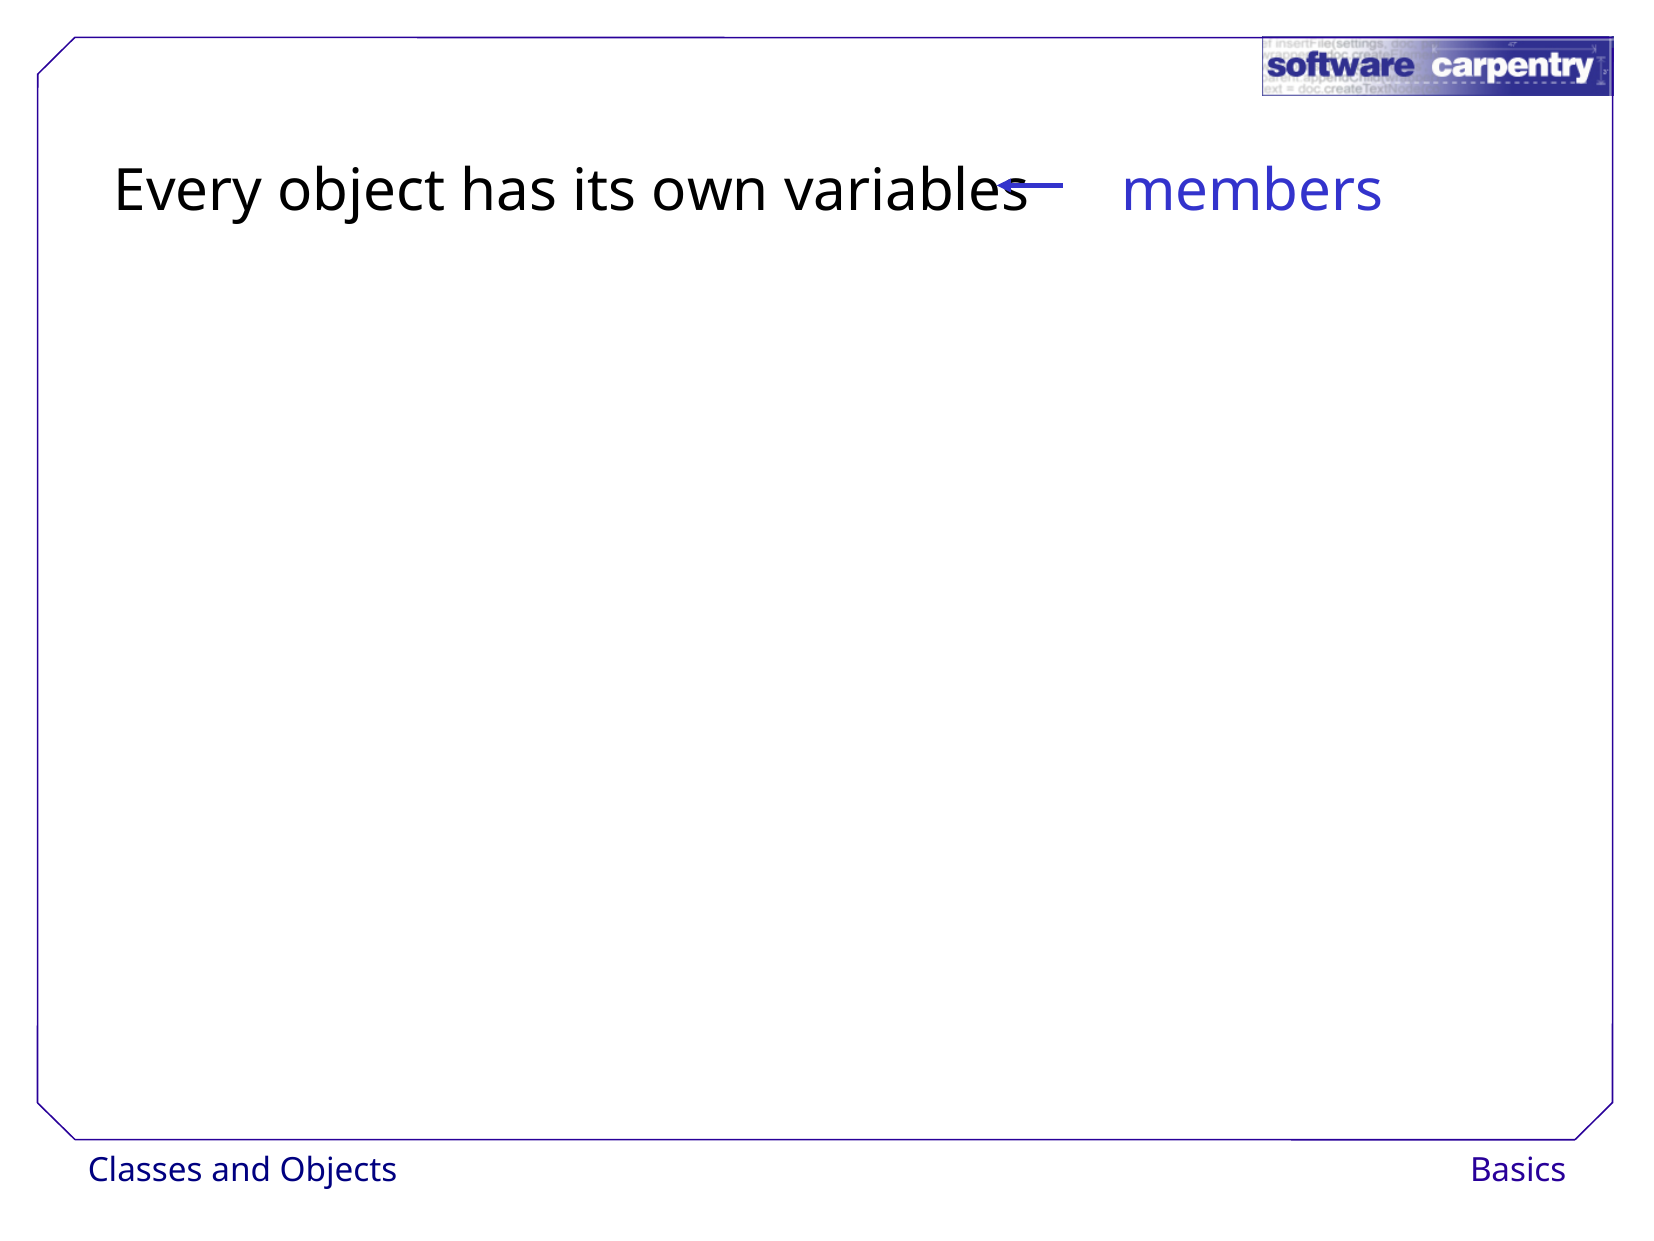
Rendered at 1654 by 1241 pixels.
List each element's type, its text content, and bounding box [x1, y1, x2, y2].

text_box Every object has its own variables members [99, 109, 1517, 231]
picture [1262, 36, 1614, 96]
